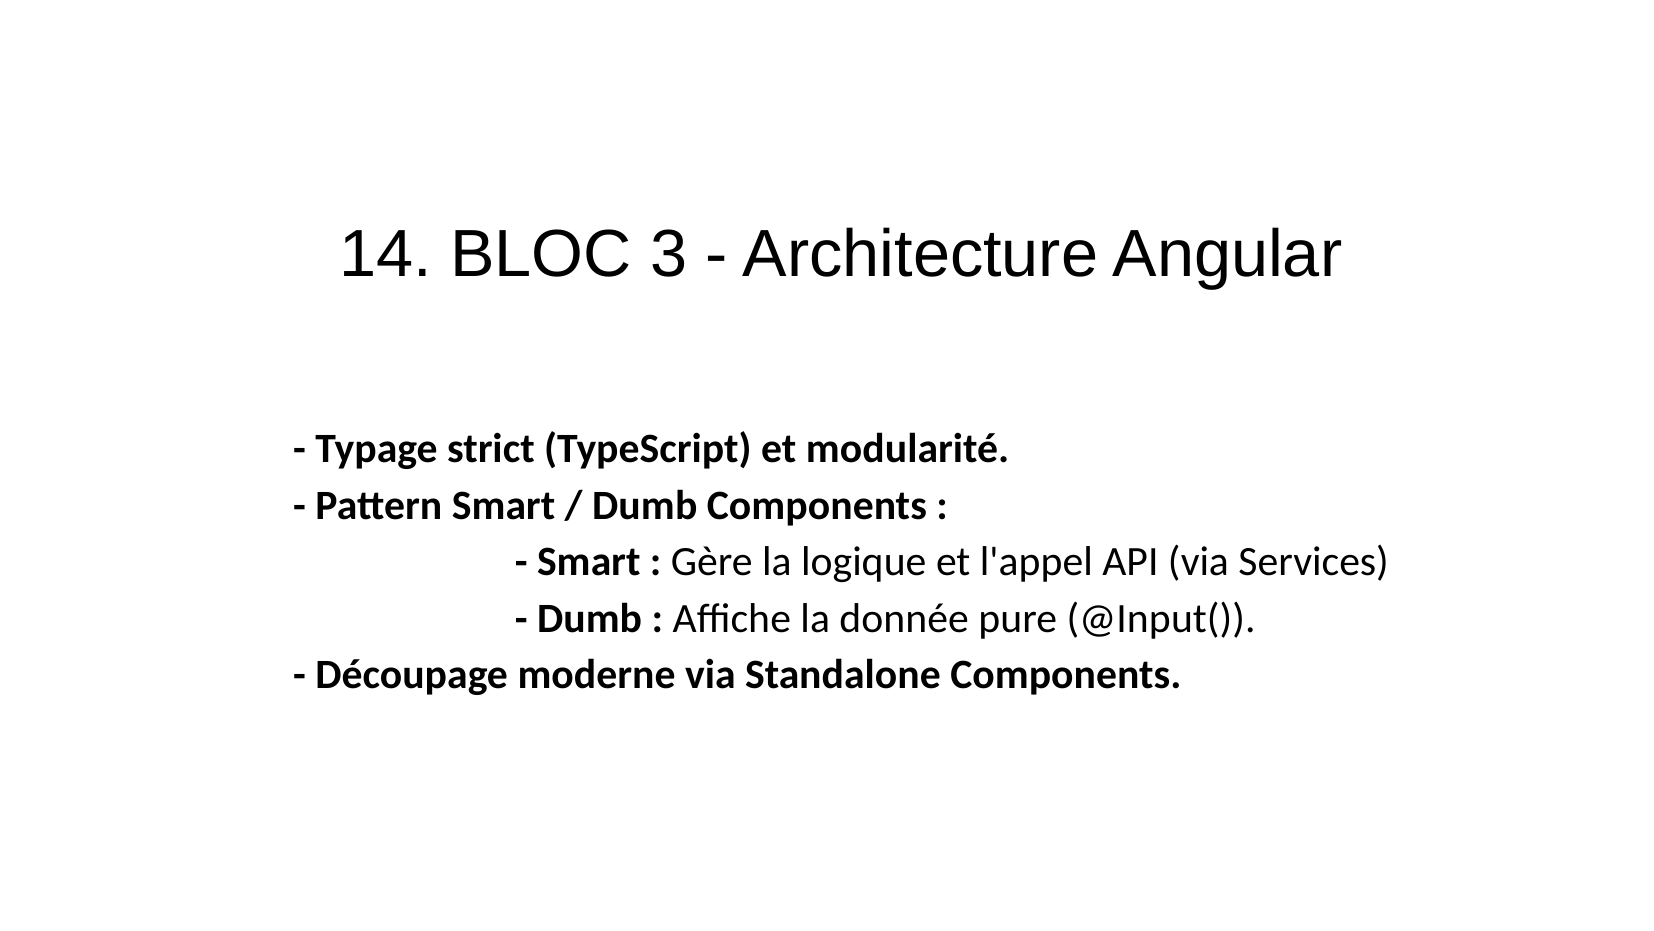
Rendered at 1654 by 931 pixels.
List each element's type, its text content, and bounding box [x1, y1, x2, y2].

subtitle 14. BLOC 3 - Architecture Angular - Typage strict (TypeScript) et modularité. - Pattern Smart / Dumb Components : - Smart : Gère la logique et l'appel API (via Services) - Dumb : Affiche la donnée pure (@Input()). - Découpage moderne via Standalone Components. [58, 47, 1624, 916]
